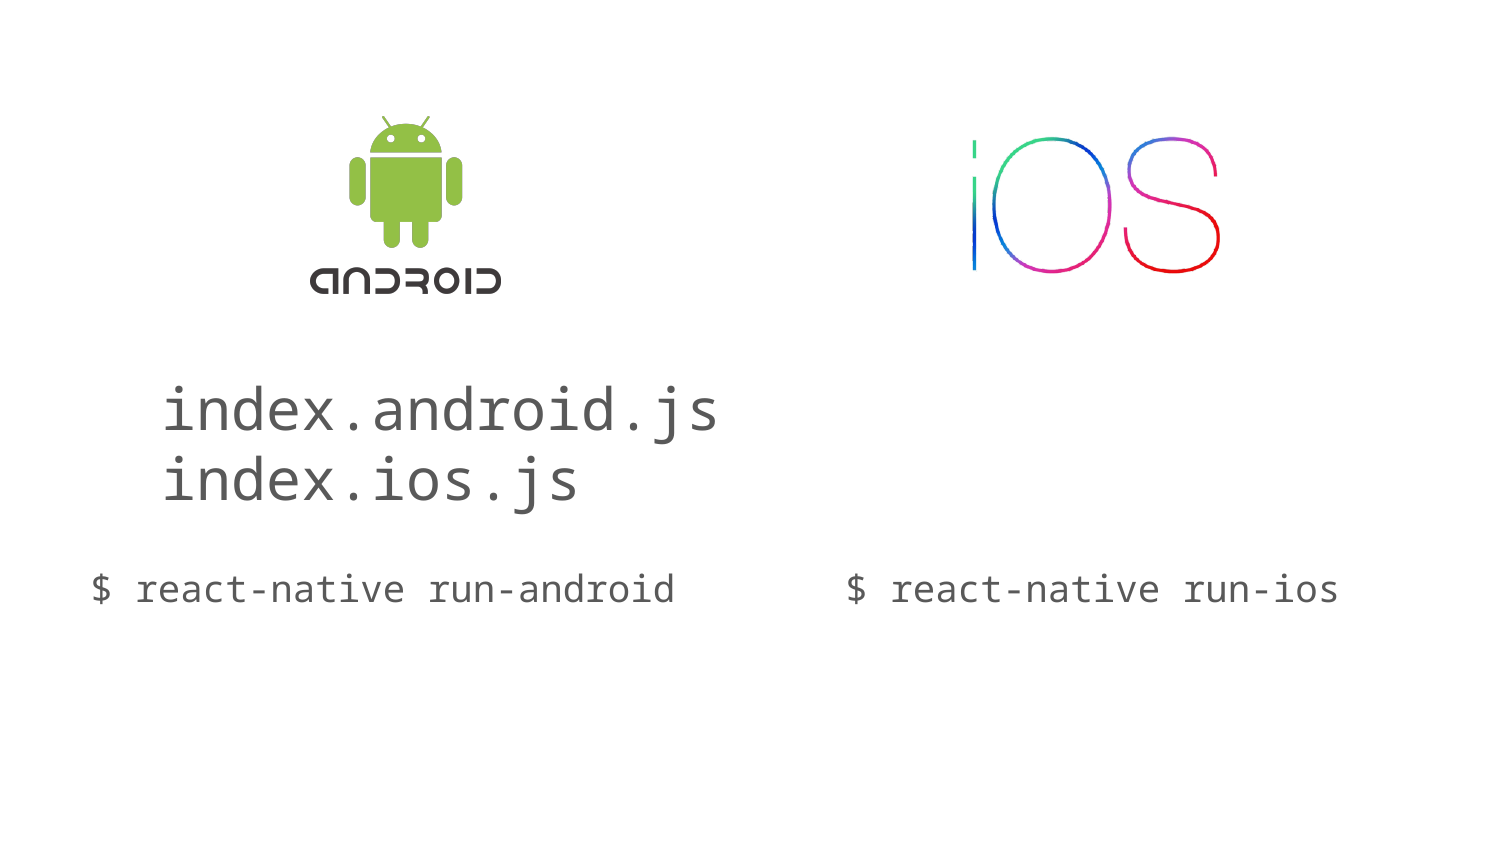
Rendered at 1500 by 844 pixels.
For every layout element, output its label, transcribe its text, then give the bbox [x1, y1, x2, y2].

picture [952, 121, 1234, 289]
subtitle index.android.js index.ios.js [146, 356, 1385, 487]
subtitle $ react-native run-ios [741, 550, 1444, 645]
picture [310, 116, 501, 294]
subtitle $ react-native run-android [54, 550, 741, 645]
